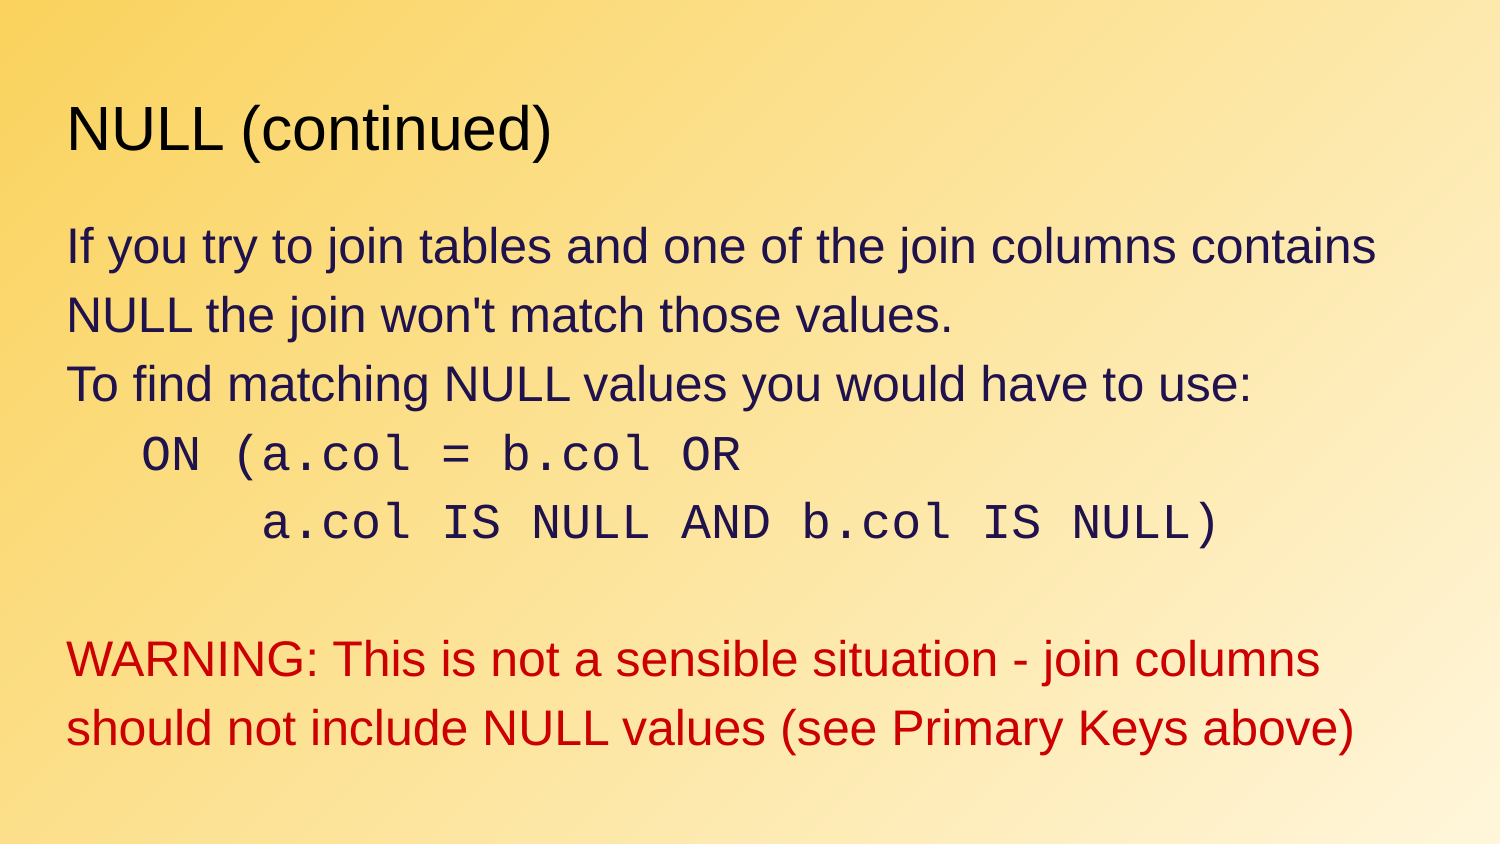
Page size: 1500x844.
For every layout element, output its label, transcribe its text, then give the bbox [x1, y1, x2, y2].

list If you try to join tables and one of the join columns contains NULL the join won't match those values. To find matching NULL values you would have to use: ON (a.col = b.col OR a.col IS NULL AND b.col IS NULL) WARNING: This is not a sensible situation - join columns should not include NULL values (see Primary Keys above) [51, 189, 1449, 750]
title NULL (continued) [51, 72, 1449, 167]
